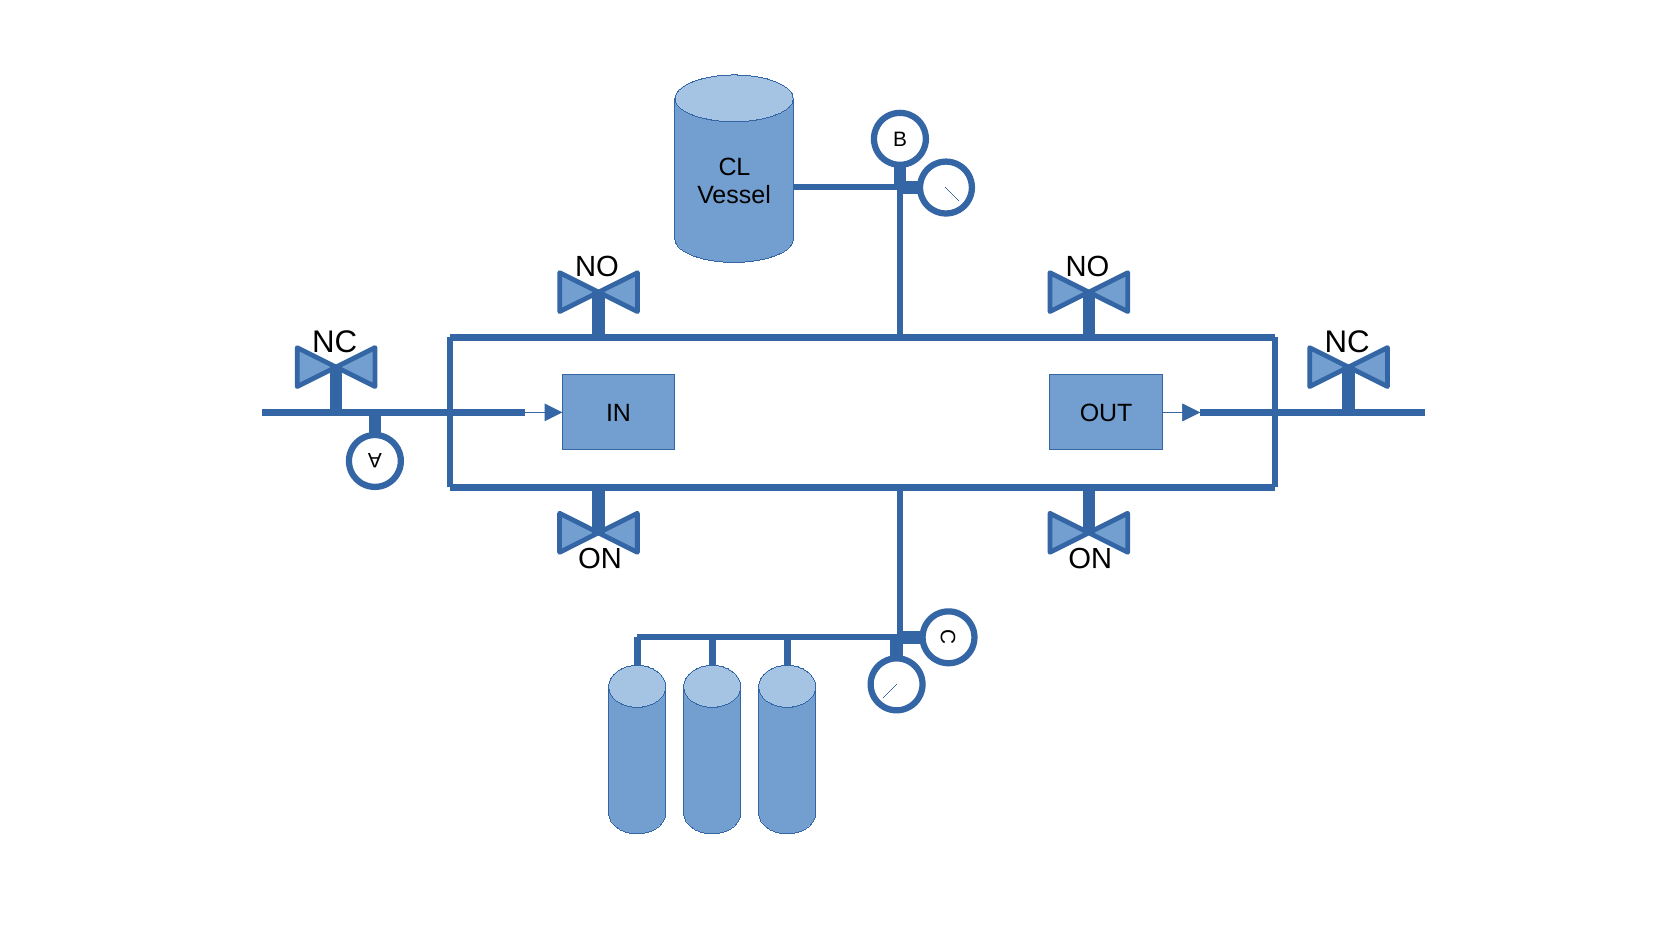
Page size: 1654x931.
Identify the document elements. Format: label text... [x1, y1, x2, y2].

text_box [1309, 347, 1388, 387]
text_box NO [1049, 247, 1125, 286]
text_box NO [559, 247, 635, 286]
text_box A [337, 441, 413, 480]
text_box [358, 435, 392, 441]
text_box NC [297, 322, 373, 361]
text_box [870, 658, 923, 711]
text_box [683, 689, 741, 834]
text_box [883, 159, 917, 165]
text_box [758, 689, 816, 834]
text_box C [929, 599, 967, 675]
text_box [1049, 272, 1128, 312]
text_box NO [1052, 539, 1128, 578]
text_box [357, 480, 393, 487]
text_box OUT [1049, 374, 1163, 450]
text_box [967, 619, 975, 656]
text_box CL Vessel [674, 99, 794, 263]
text_box [882, 112, 918, 120]
text_box [922, 620, 929, 655]
text_box [1049, 513, 1128, 553]
text_box [608, 689, 666, 834]
text_box [559, 272, 638, 312]
text_box [297, 347, 376, 387]
text_box IN [562, 374, 675, 450]
text_box [920, 161, 972, 214]
text_box [559, 513, 638, 553]
text_box B [862, 120, 938, 159]
text_box NO [562, 539, 638, 578]
text_box NC [1309, 322, 1385, 361]
